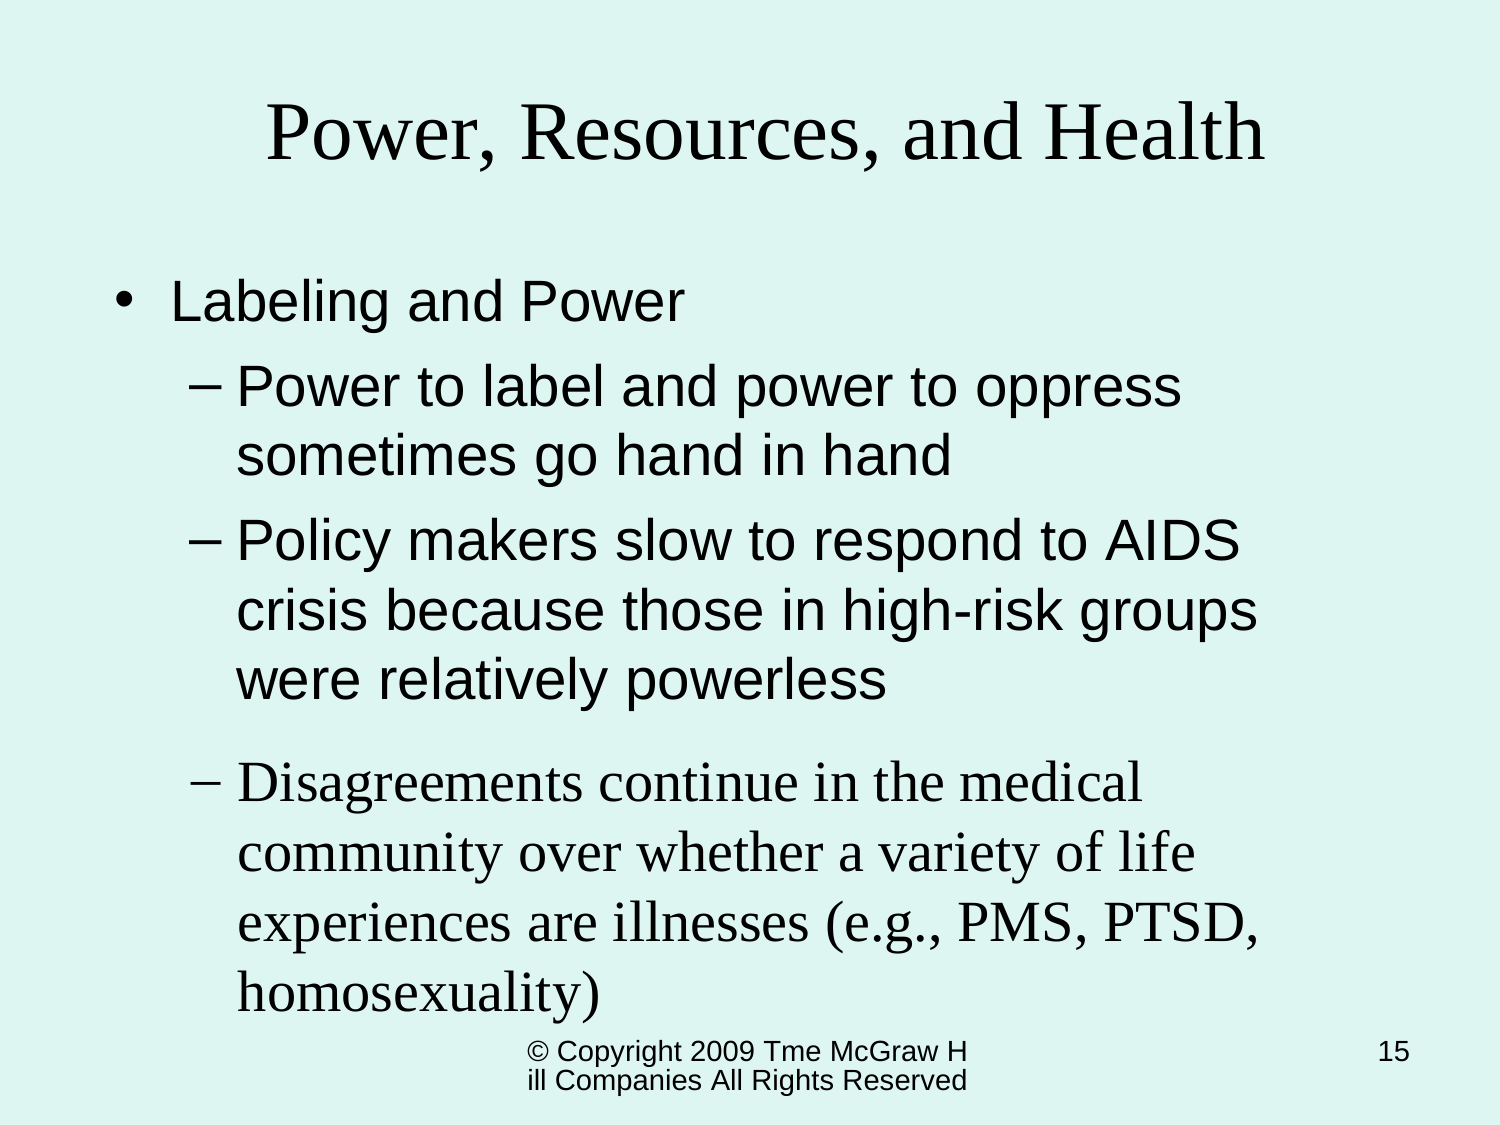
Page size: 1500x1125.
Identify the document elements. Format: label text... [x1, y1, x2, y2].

text_box Disagreements continue in the medical community over whether a variety of life experiences are illnesses (e.g., PMS, PTSD, homosexuality) [101, 735, 1347, 1125]
title Power, Resources, and Health [60, 52, 1472, 201]
text_box Labeling and Power Power to label and power to oppress sometimes go hand in hand Policy makers slow to respond to AIDS crisis because those in high-risk groups were relatively powerless [99, 255, 1386, 893]
